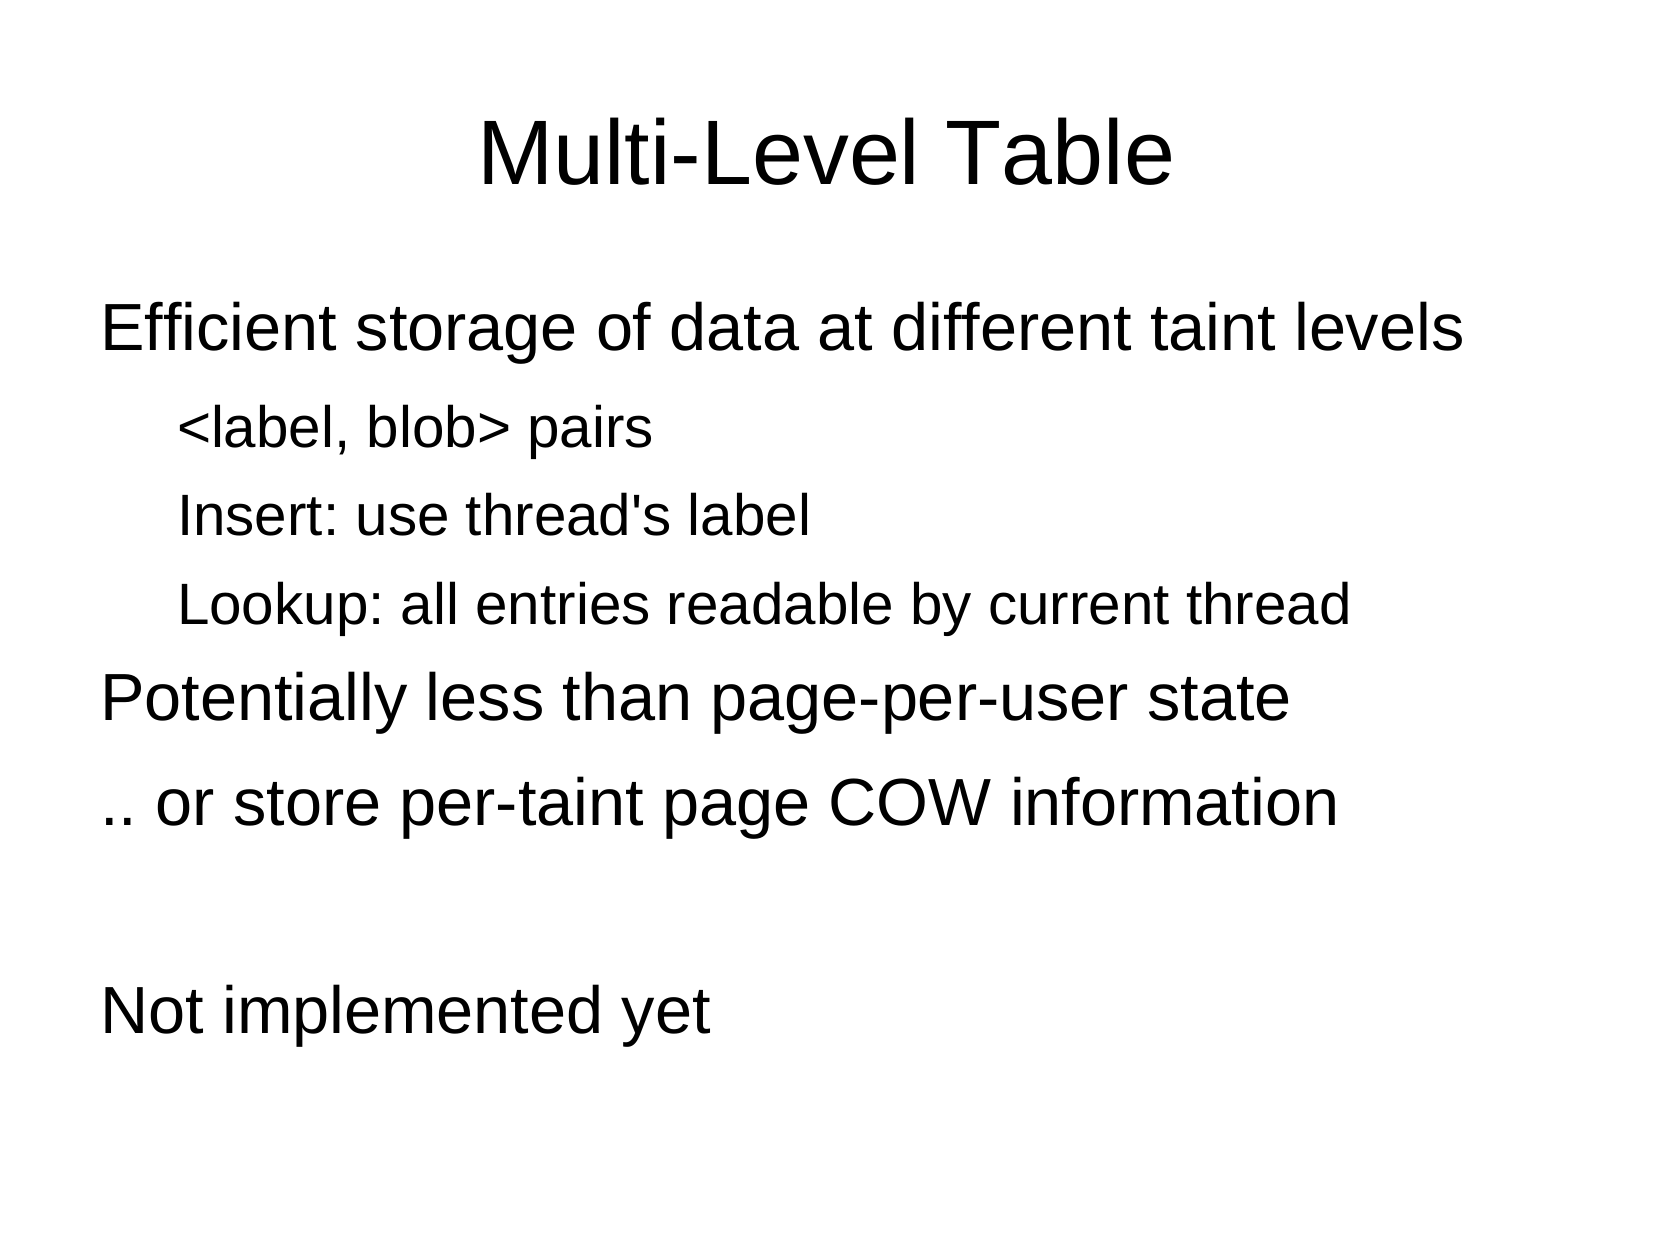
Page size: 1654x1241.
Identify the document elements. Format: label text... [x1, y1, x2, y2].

title Multi-Level Table [82, 49, 1571, 257]
list Efficient storage of data at different taint levels <label, blob> pairs Insert: use thread's label Lookup: all entries readable by current thread Potentially less than page-per-user state .. or store per-taint page COW information Not implemented yet [82, 290, 1571, 1109]
